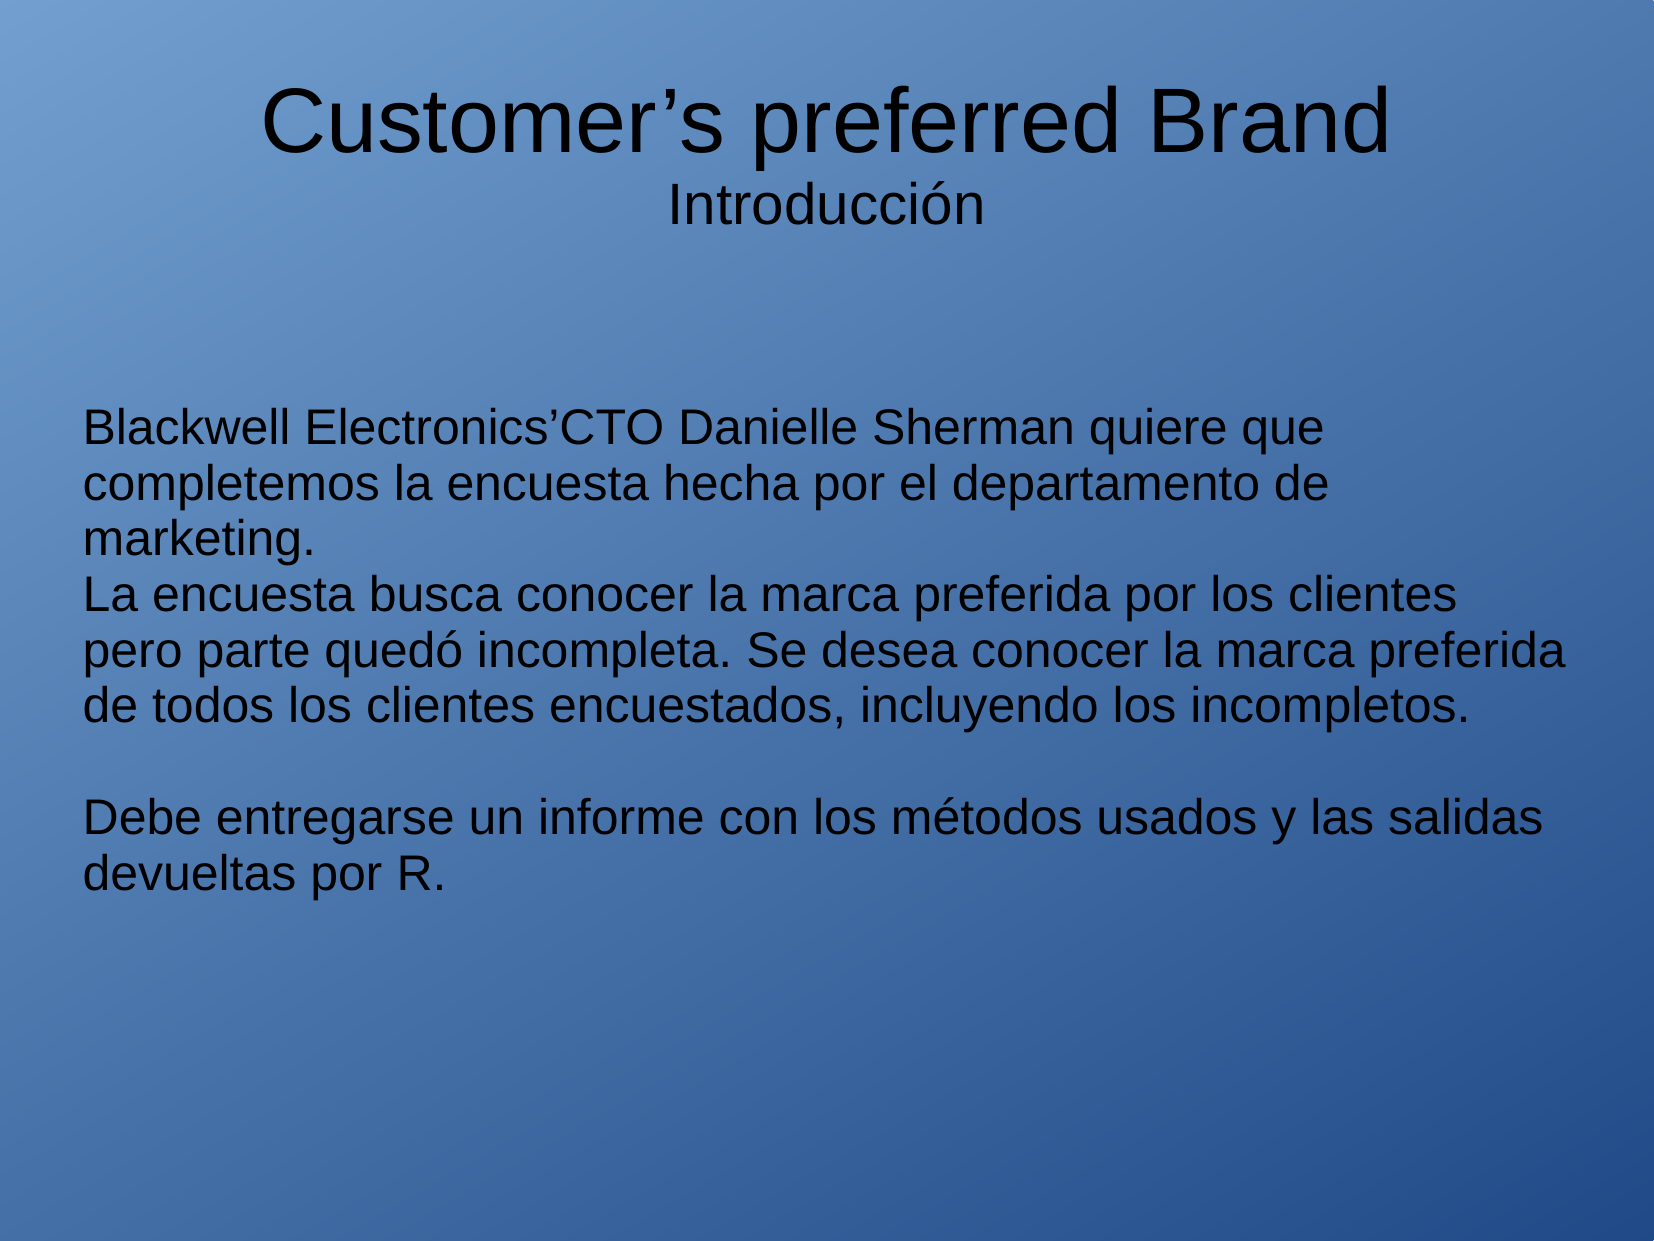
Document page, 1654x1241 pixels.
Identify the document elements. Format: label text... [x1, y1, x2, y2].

subtitle Blackwell Electronics’CTO Danielle Sherman quiere que completemos la encuesta hecha por el departamento de marketing. La encuesta busca conocer la marca preferida por los clientes pero parte quedó incompleta. Se desea conocer la marca preferida de todos los clientes encuestados, incluyendo los incompletos. Debe entregarse un informe con los métodos usados y las salidas devueltas por R. [82, 290, 1571, 1010]
title Customer’s preferred Brand Introducción [82, 49, 1571, 257]
